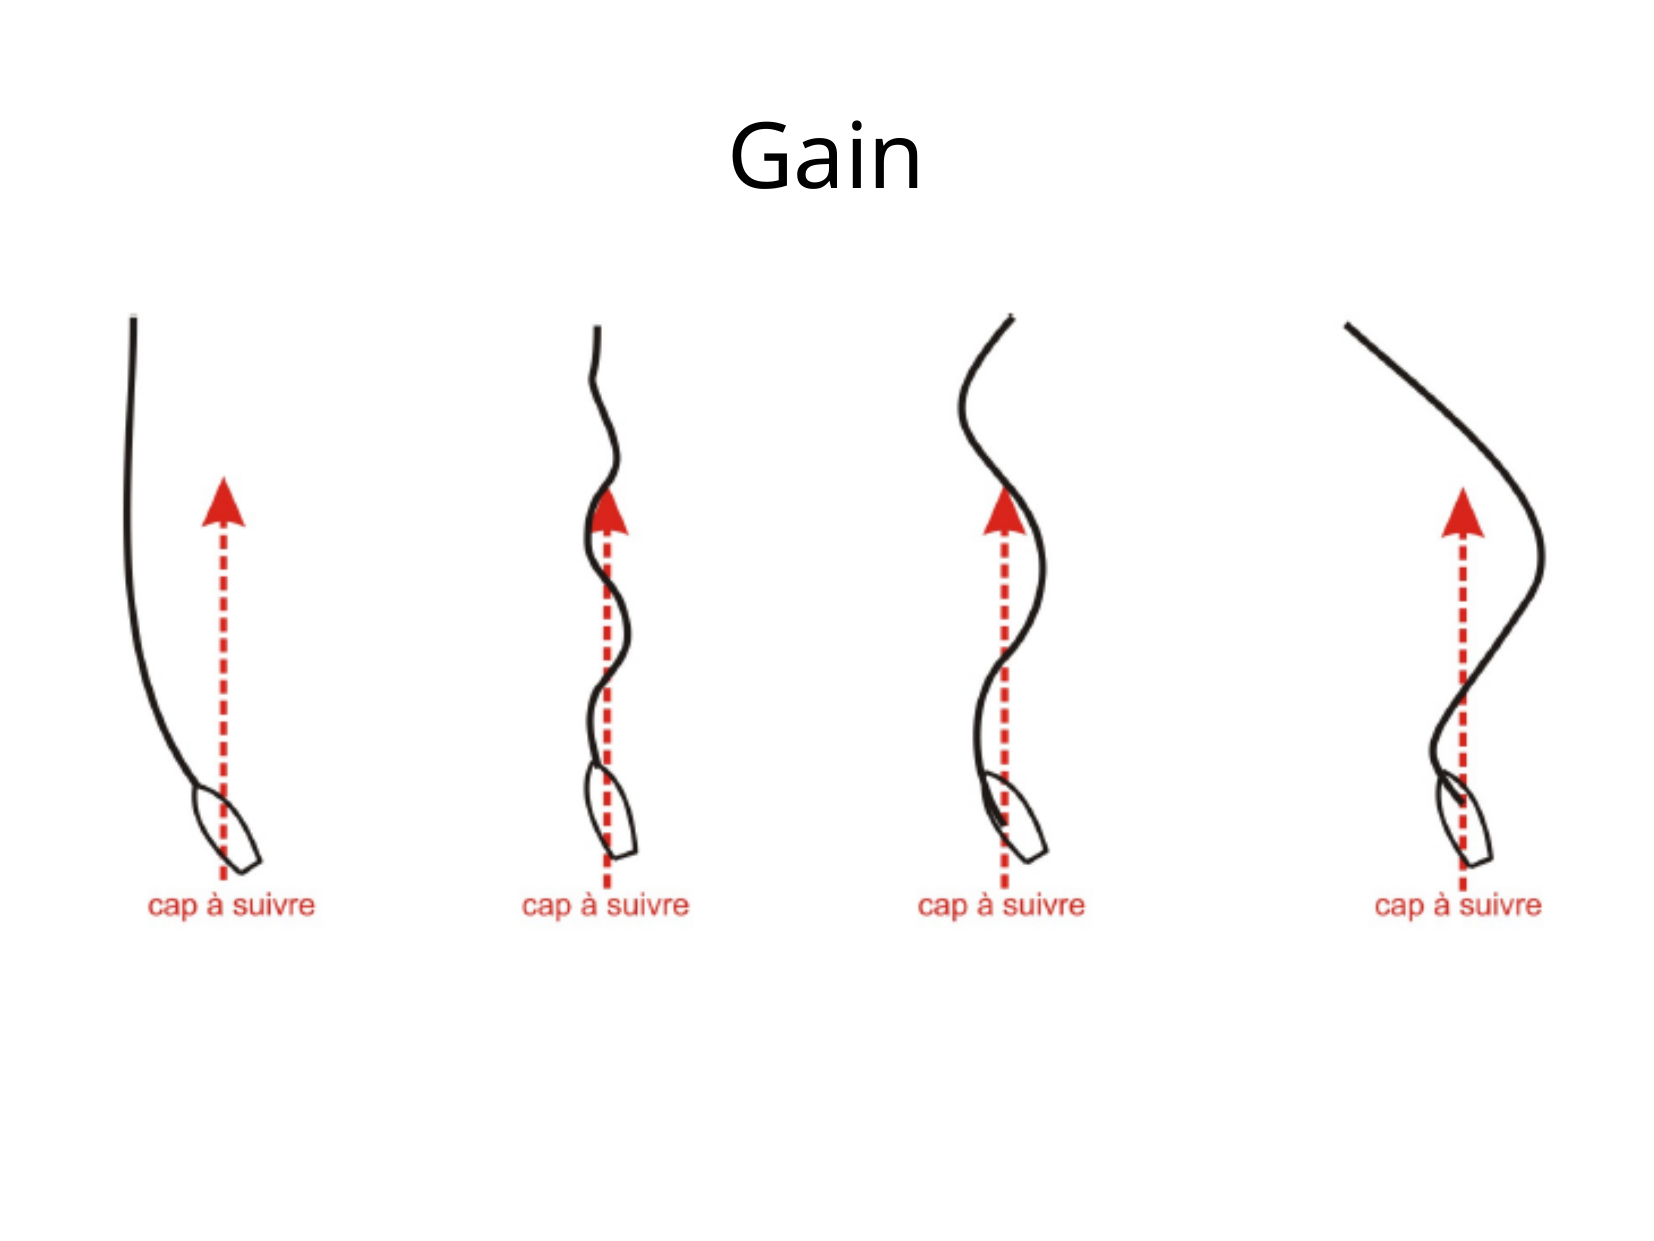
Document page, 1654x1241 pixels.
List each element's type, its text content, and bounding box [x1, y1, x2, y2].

title Gain [82, 49, 1571, 257]
picture [47, 298, 1619, 949]
